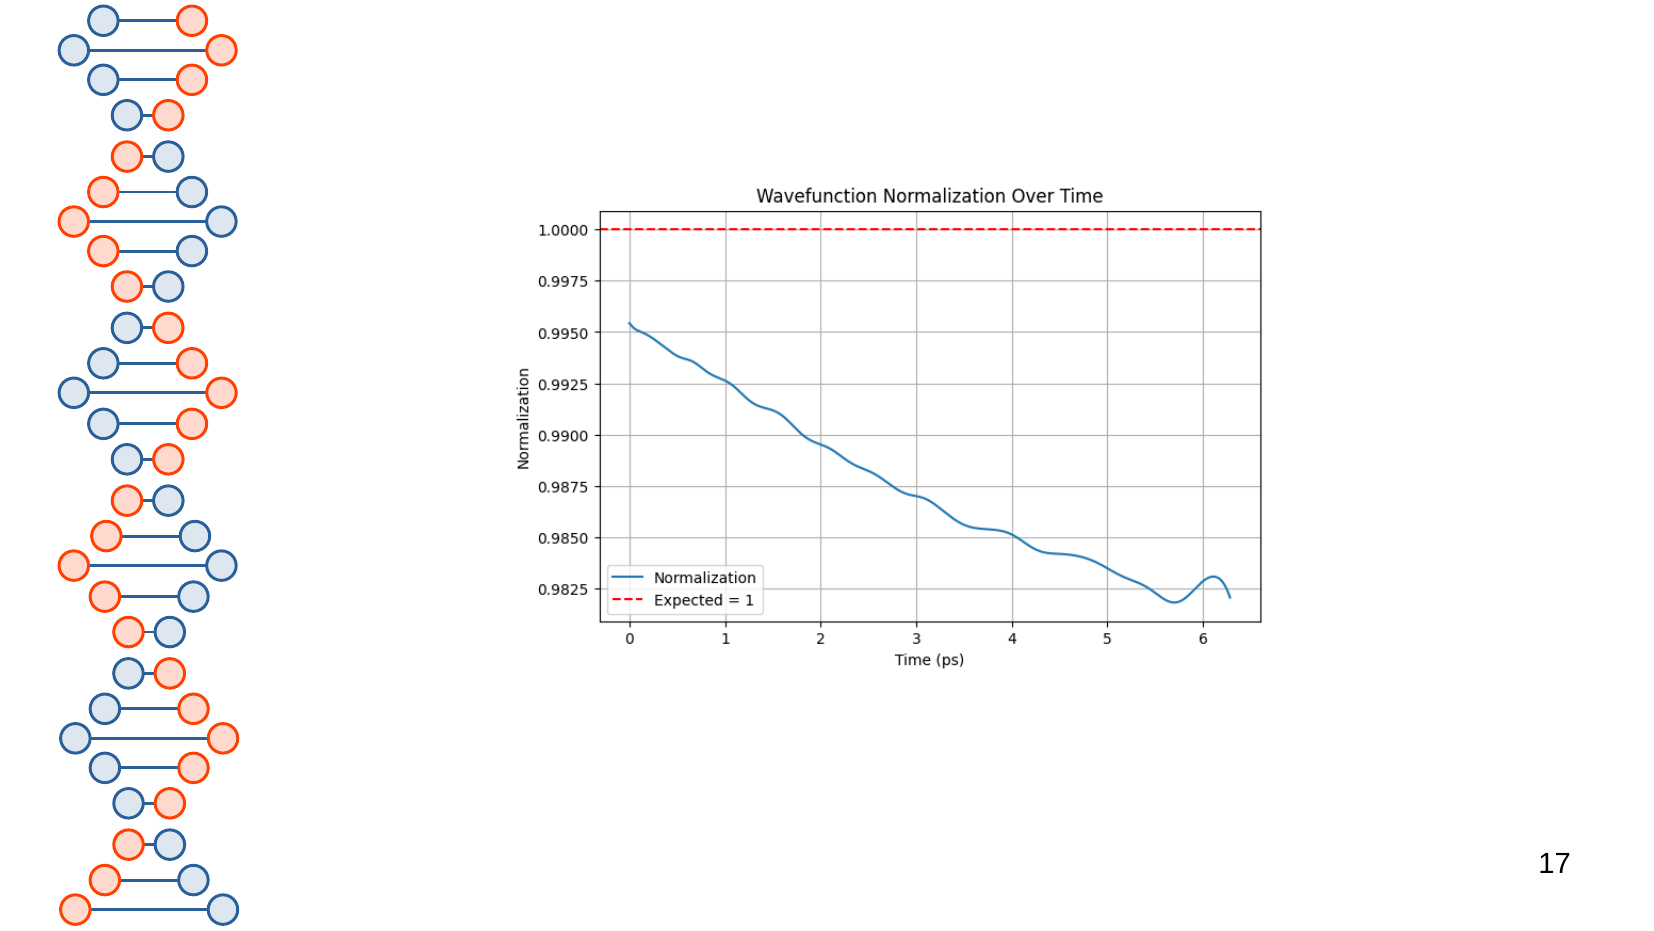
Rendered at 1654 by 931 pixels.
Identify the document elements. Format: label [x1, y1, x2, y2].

picture [506, 177, 1270, 678]
